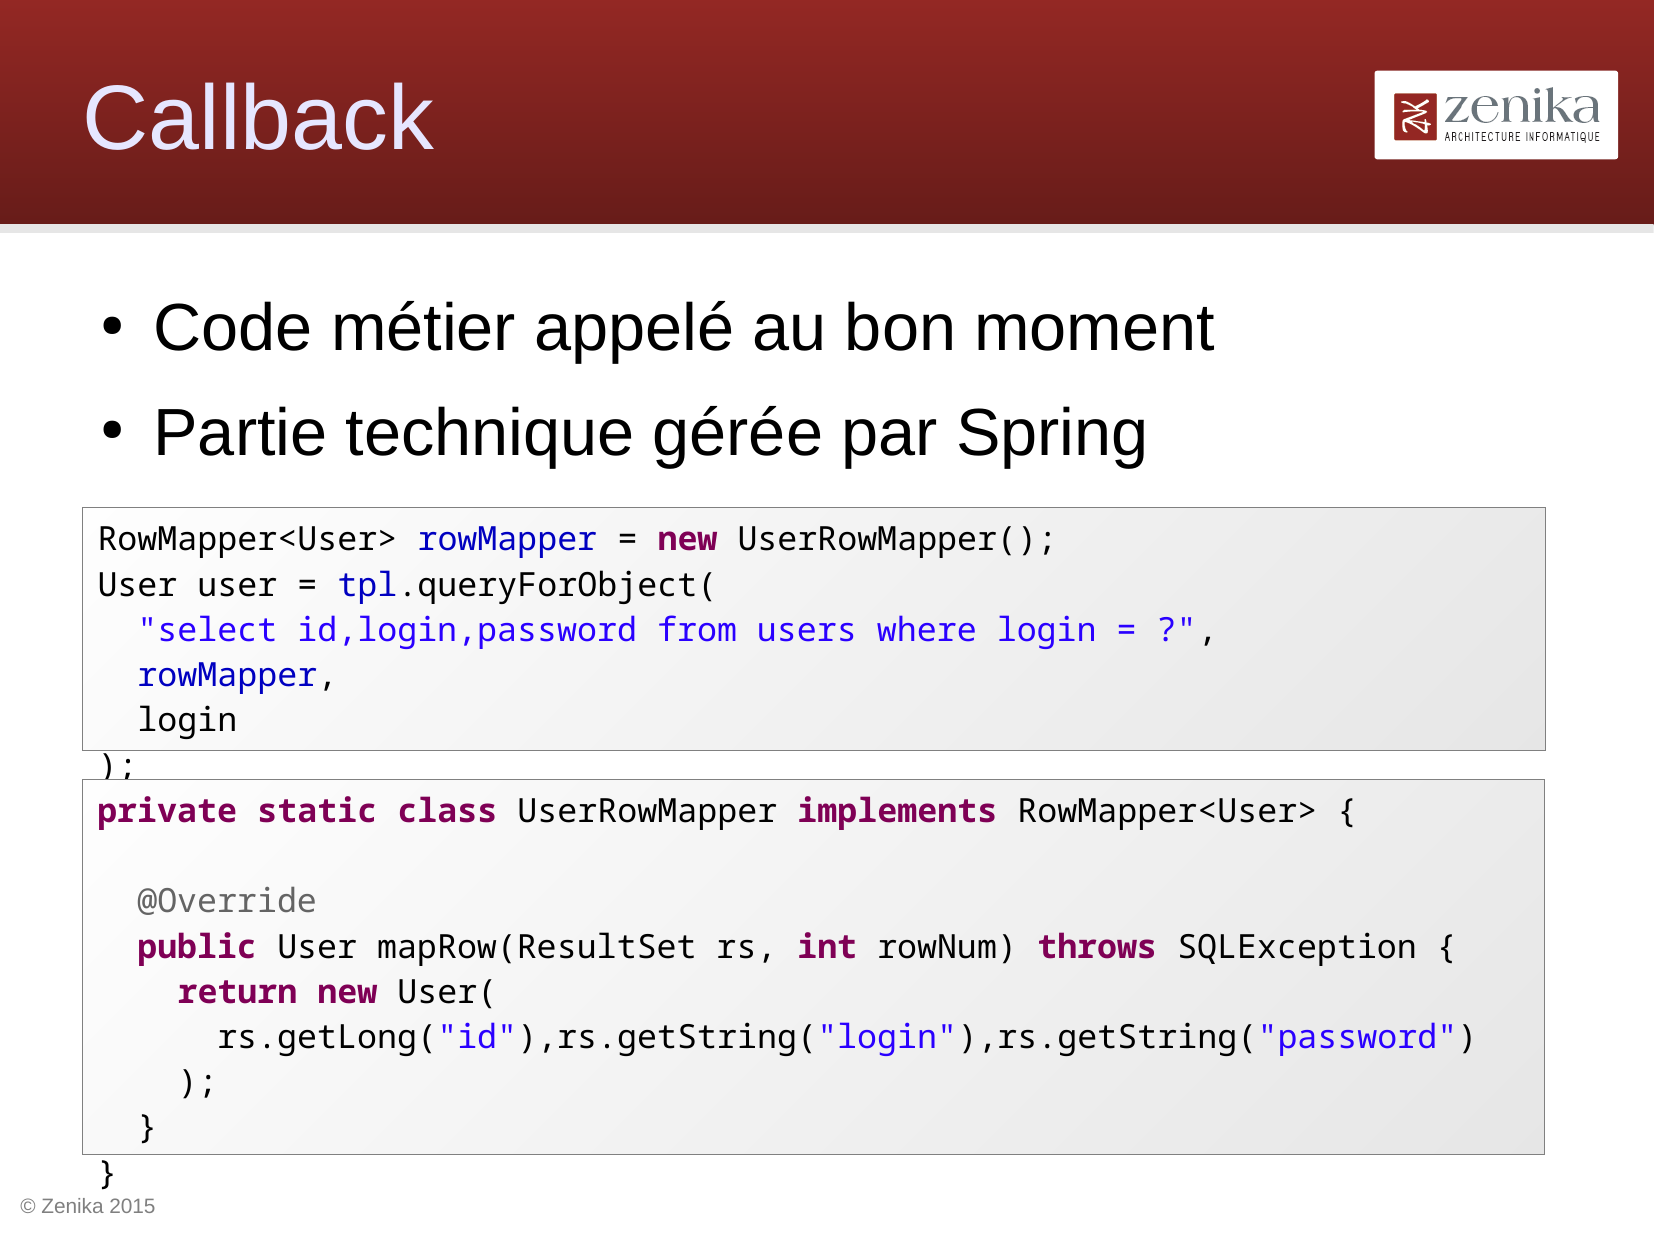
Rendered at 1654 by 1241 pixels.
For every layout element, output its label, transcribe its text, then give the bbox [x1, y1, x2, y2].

picture [1571, 82, 1600, 149]
text_box private static class UserRowMapper implements RowMapper<User> { @Override public User mapRow(ResultSet rs, int rowNum) throws SQLException { return new User( rs.getLong("id"),rs.getString("login"),rs.getString("password") ); } } [82, 779, 1545, 1155]
text_box RowMapper<User> rowMapper = new UserRowMapper(); User user = tpl.queryForObject( "select id,login,password from users where login = ?", rowMapper, login ); [82, 507, 1546, 751]
list Code métier appelé au bon moment Partie technique gérée par Spring [82, 290, 1538, 507]
list Code métier appelé au bon moment Partie technique gérée par Spring [82, 751, 1538, 779]
title Callback [82, 13, 1571, 222]
